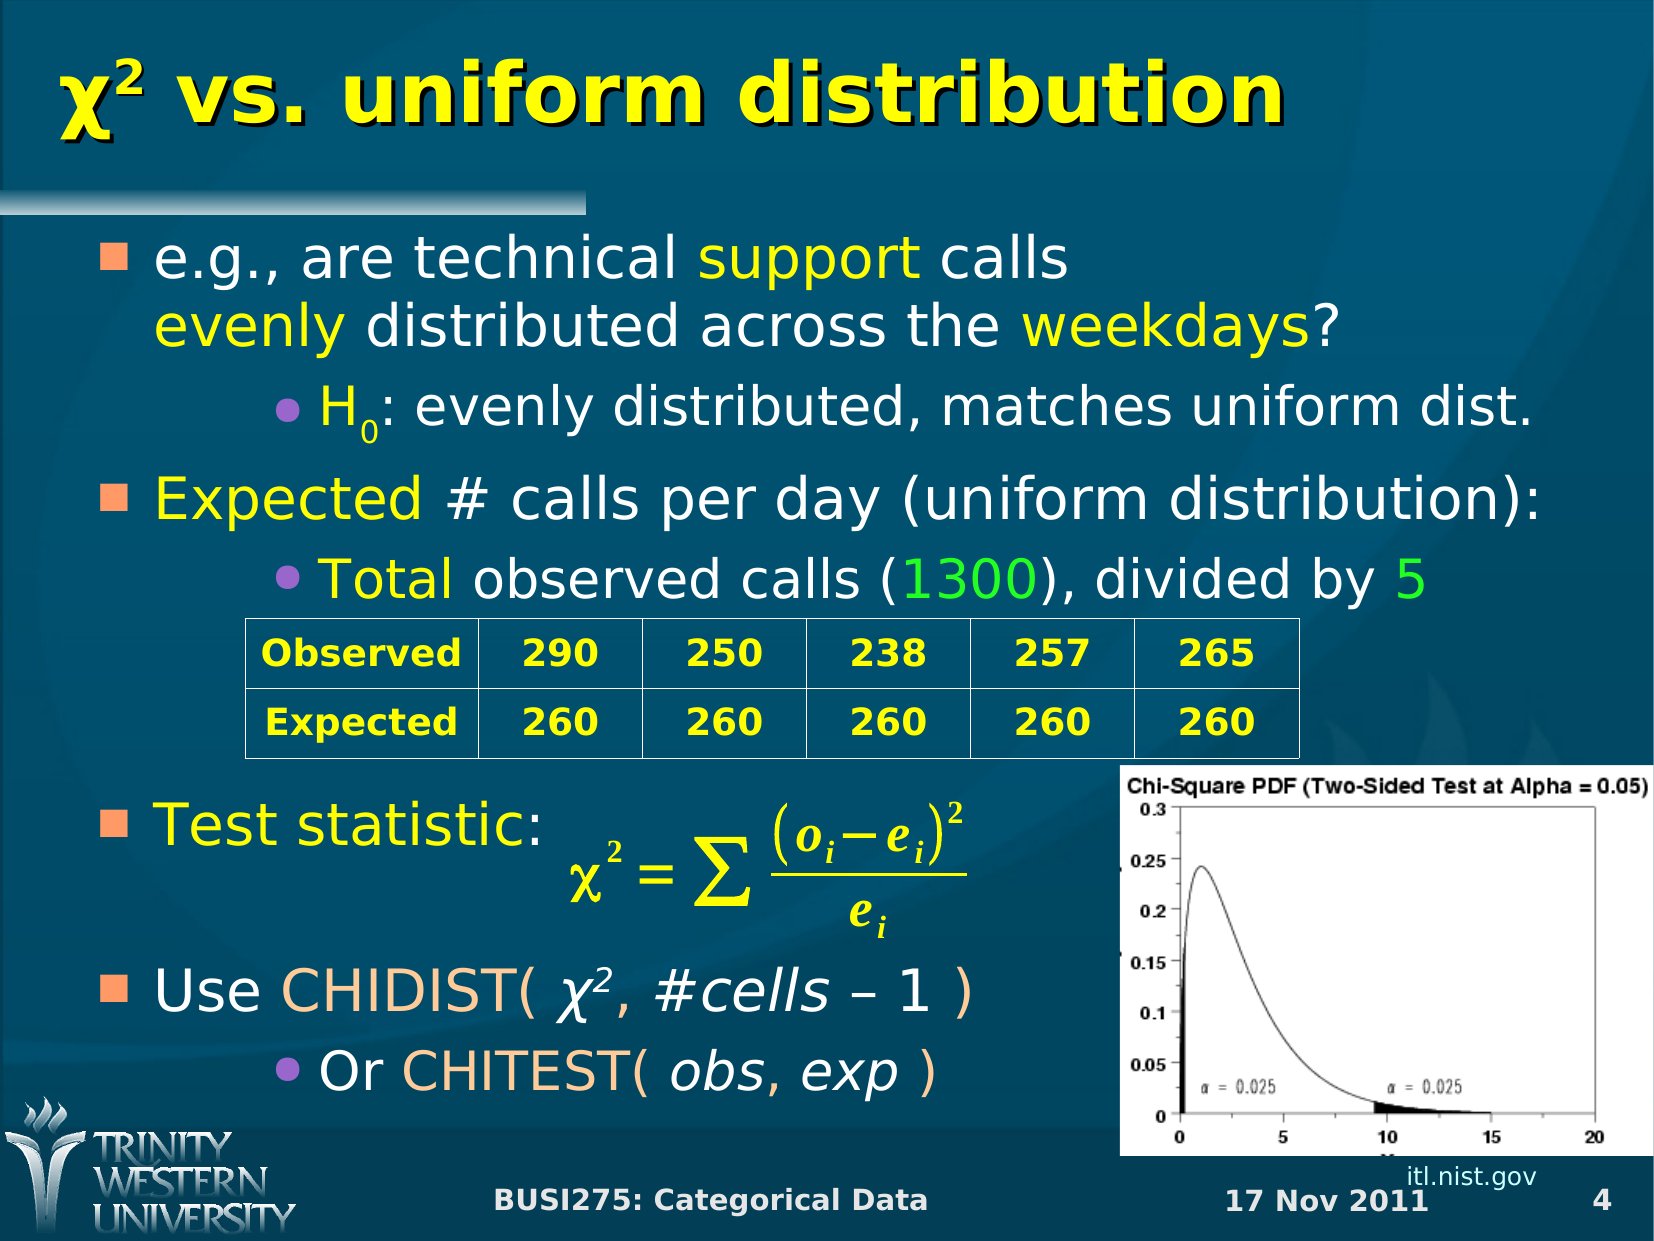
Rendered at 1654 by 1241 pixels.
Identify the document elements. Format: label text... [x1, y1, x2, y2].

table_header 290 [479, 619, 642, 688]
table_header Observed [246, 619, 478, 688]
table_cell 1.30 [38, 1216, 56, 1221]
table_cell 260 [971, 689, 1134, 758]
table_header 238 [807, 619, 970, 688]
table_header 265 [1135, 619, 1299, 688]
table_cell 260 [807, 689, 970, 758]
text_box itl.nist.gov [1365, 1139, 1579, 1216]
title χ2 vs. uniform distribution [59, 2, 1548, 190]
picture [38, 1227, 54, 1232]
list e.g., are technical support calls evenly distributed across the weekdays? H0: evenly distributed, matches uniform dist. Expected # calls per day (uniform distribution): Total observed calls (1300), divided by 5 Test statistic: Use CHIDIST( χ2, #cells – 1 ) Or CHITEST( obs, exp ) [82, 225, 1571, 1109]
picture [1120, 765, 1654, 1155]
table_cell 260 [479, 689, 642, 758]
table_cell 260 [1135, 689, 1299, 758]
table_cell 260 [643, 689, 806, 758]
table_header 250 [643, 619, 806, 688]
table_cell Expected [246, 689, 478, 758]
table_header 257 [971, 619, 1134, 688]
chart [562, 795, 976, 946]
